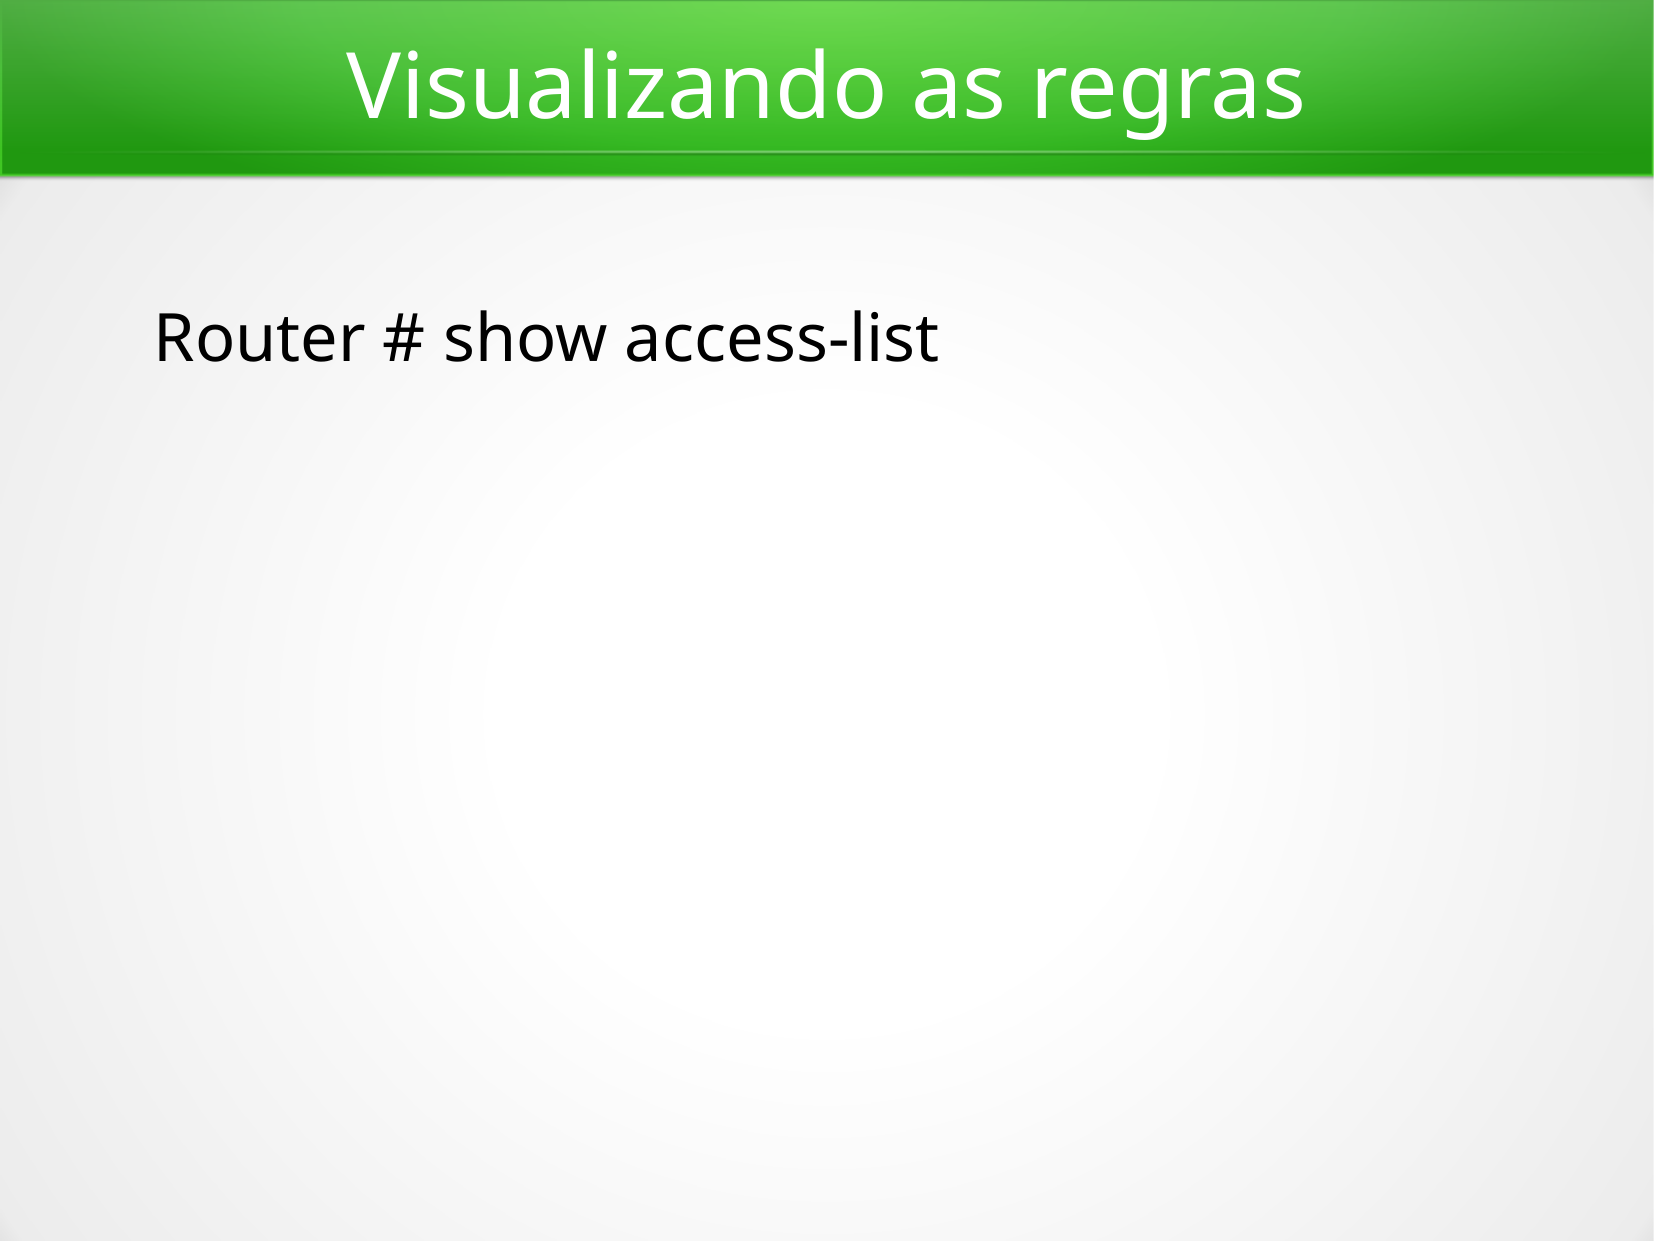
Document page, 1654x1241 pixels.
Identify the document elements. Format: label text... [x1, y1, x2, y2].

title Visualizando as regras [82, 11, 1571, 154]
list Router # show access-list [82, 290, 1571, 1010]
picture [0, 0, 1654, 1241]
